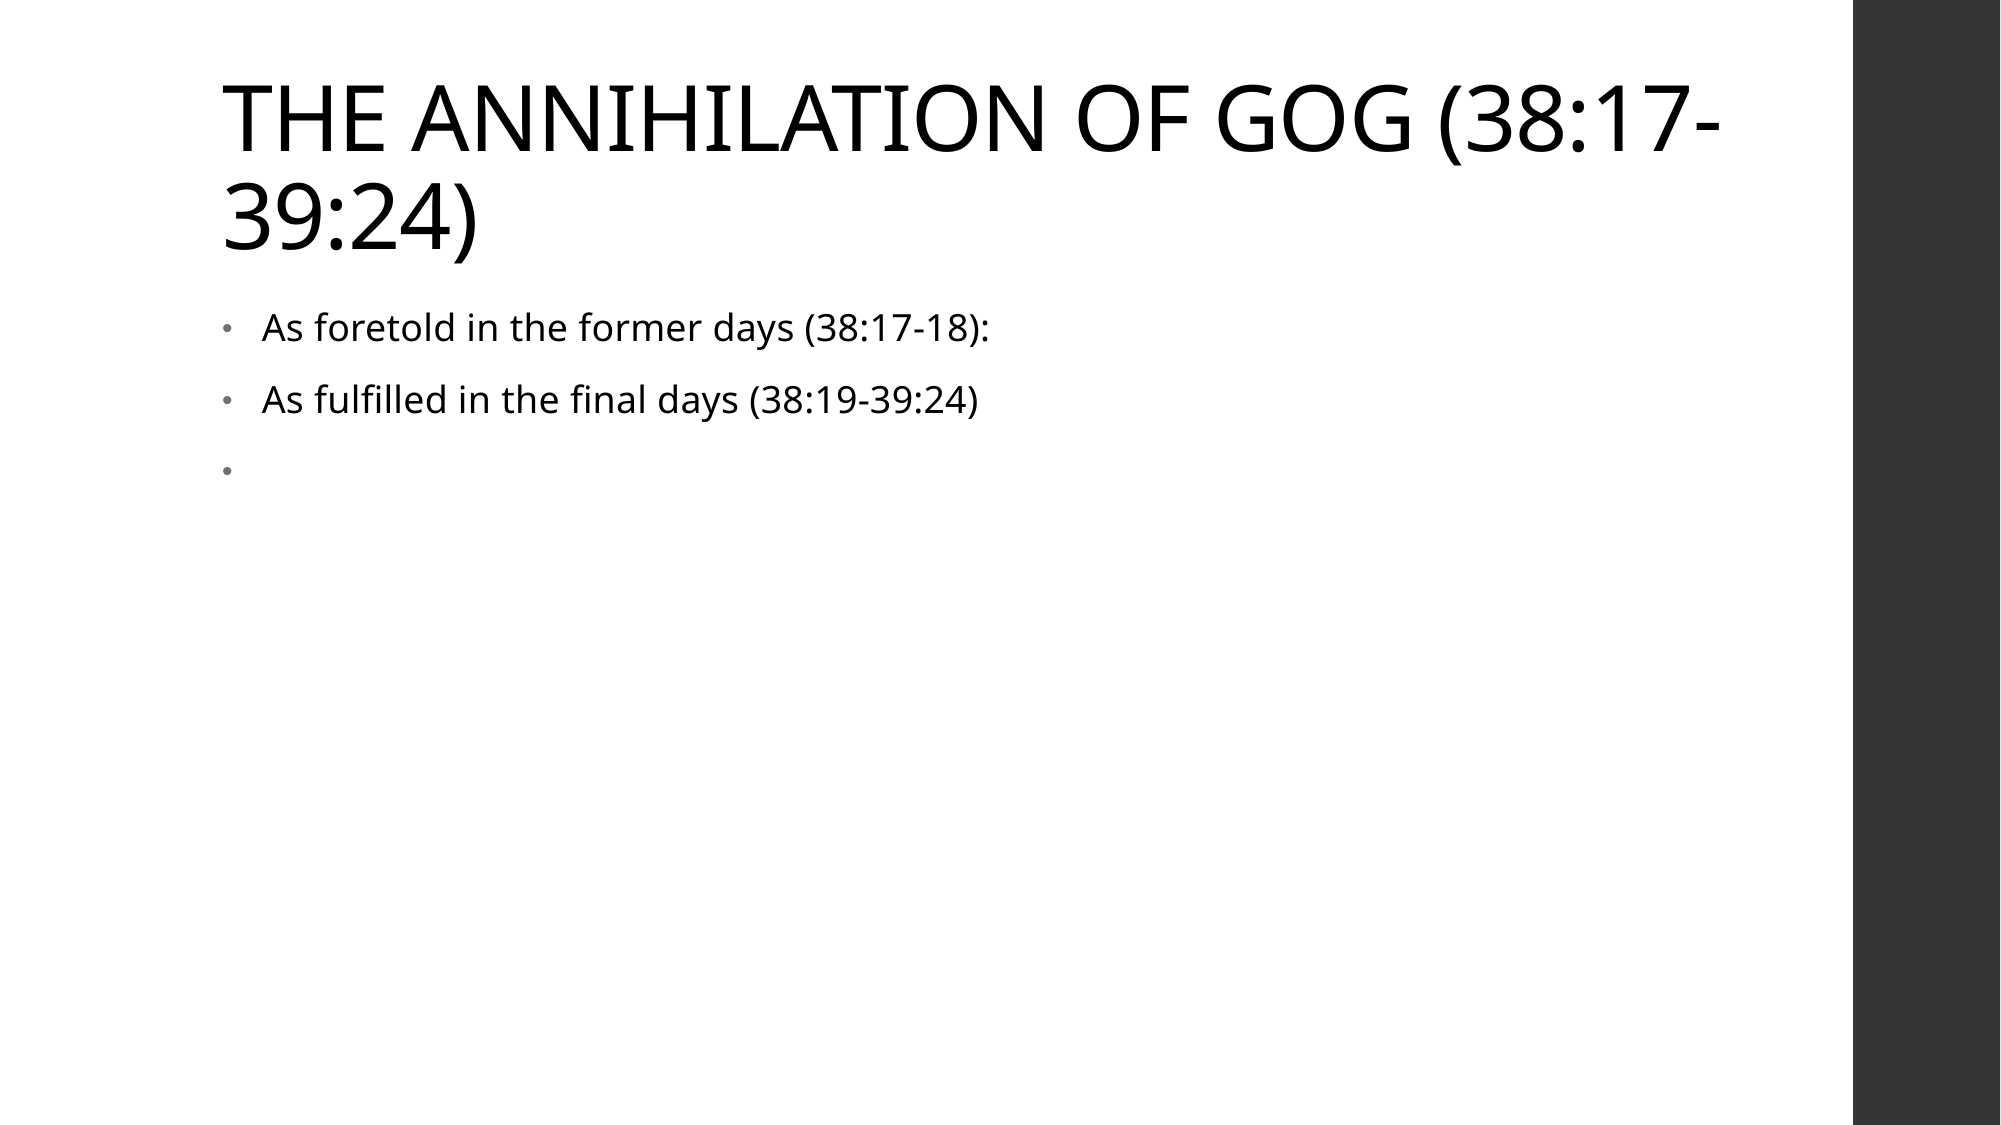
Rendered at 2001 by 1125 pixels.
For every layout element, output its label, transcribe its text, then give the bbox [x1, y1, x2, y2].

list As foretold in the former days (38:17-18): As fulfilled in the final days (38:19-39:24) [206, 299, 1617, 1014]
title THE ANNIHILATION OF GOG (38:17-39:24) [206, 60, 1797, 278]
